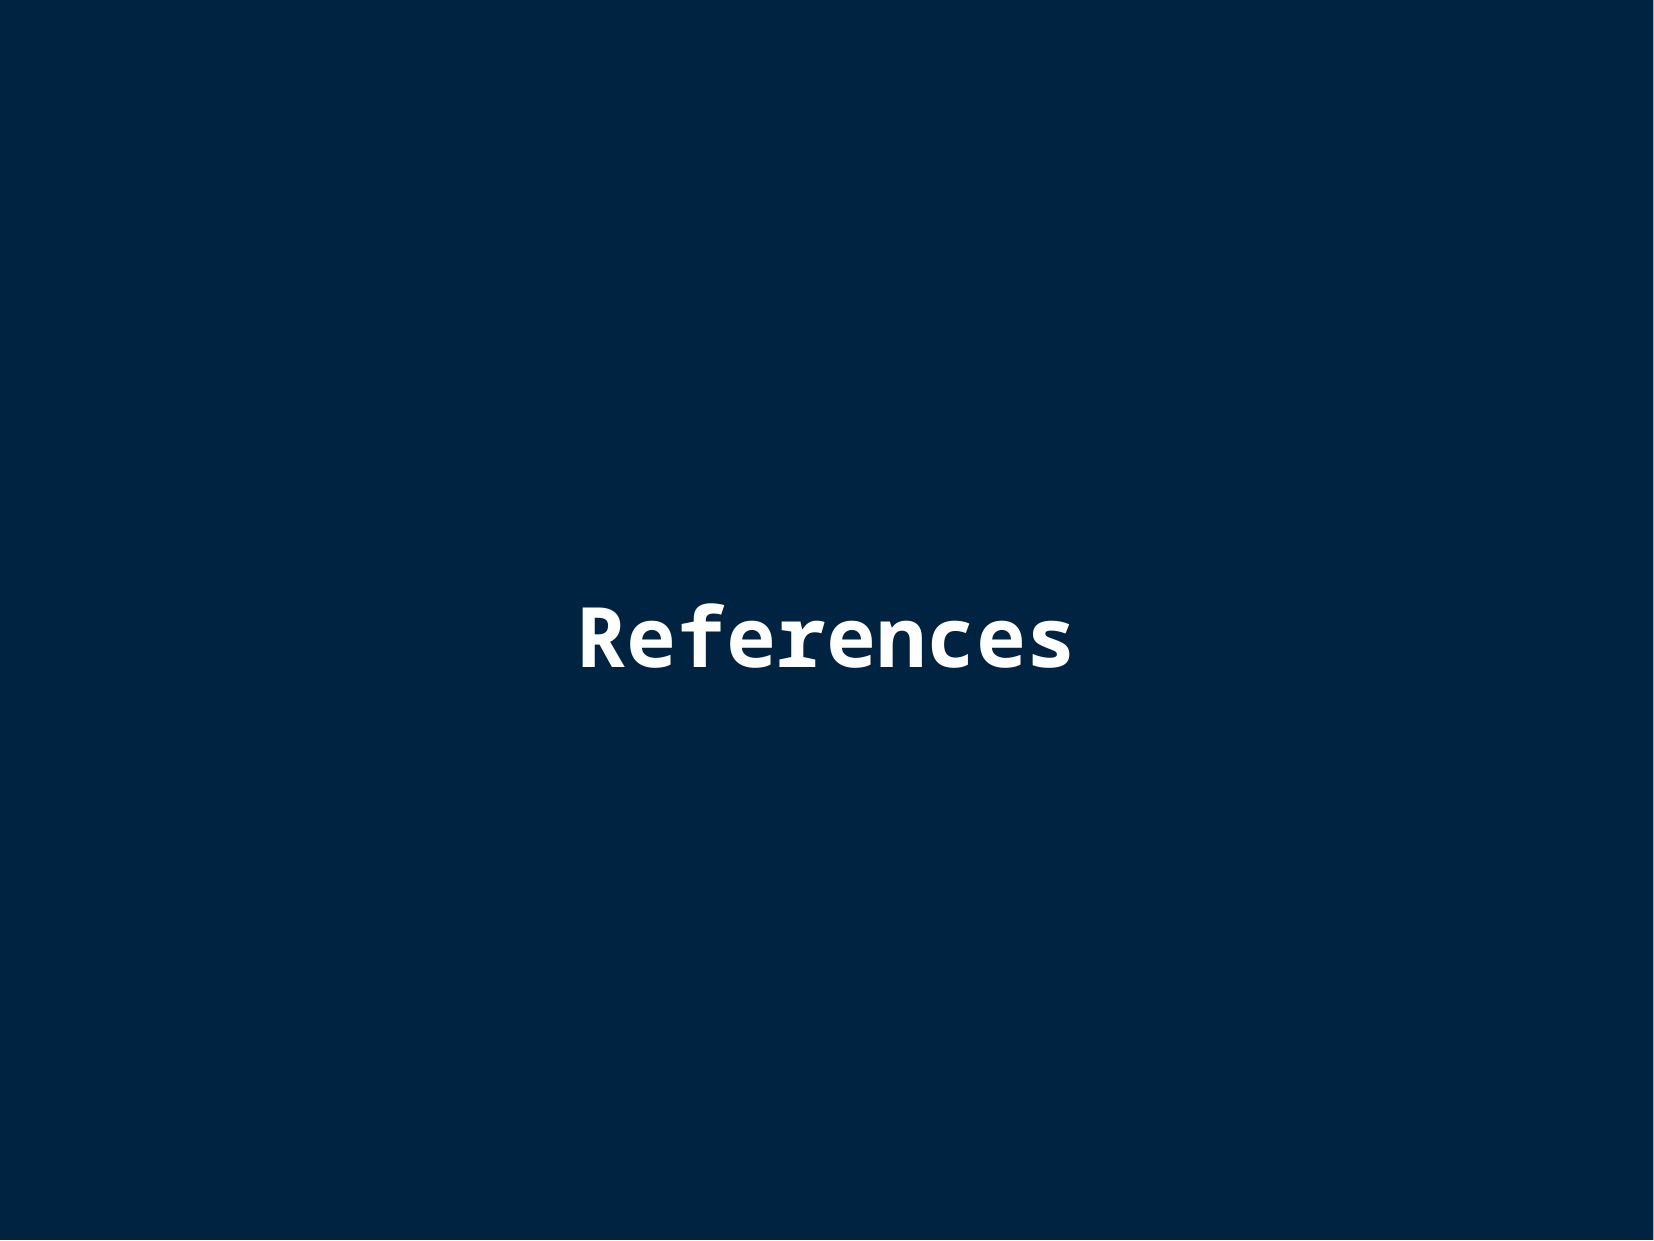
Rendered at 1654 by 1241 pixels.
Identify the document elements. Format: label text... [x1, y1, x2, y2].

text_box References [228, 571, 1426, 670]
